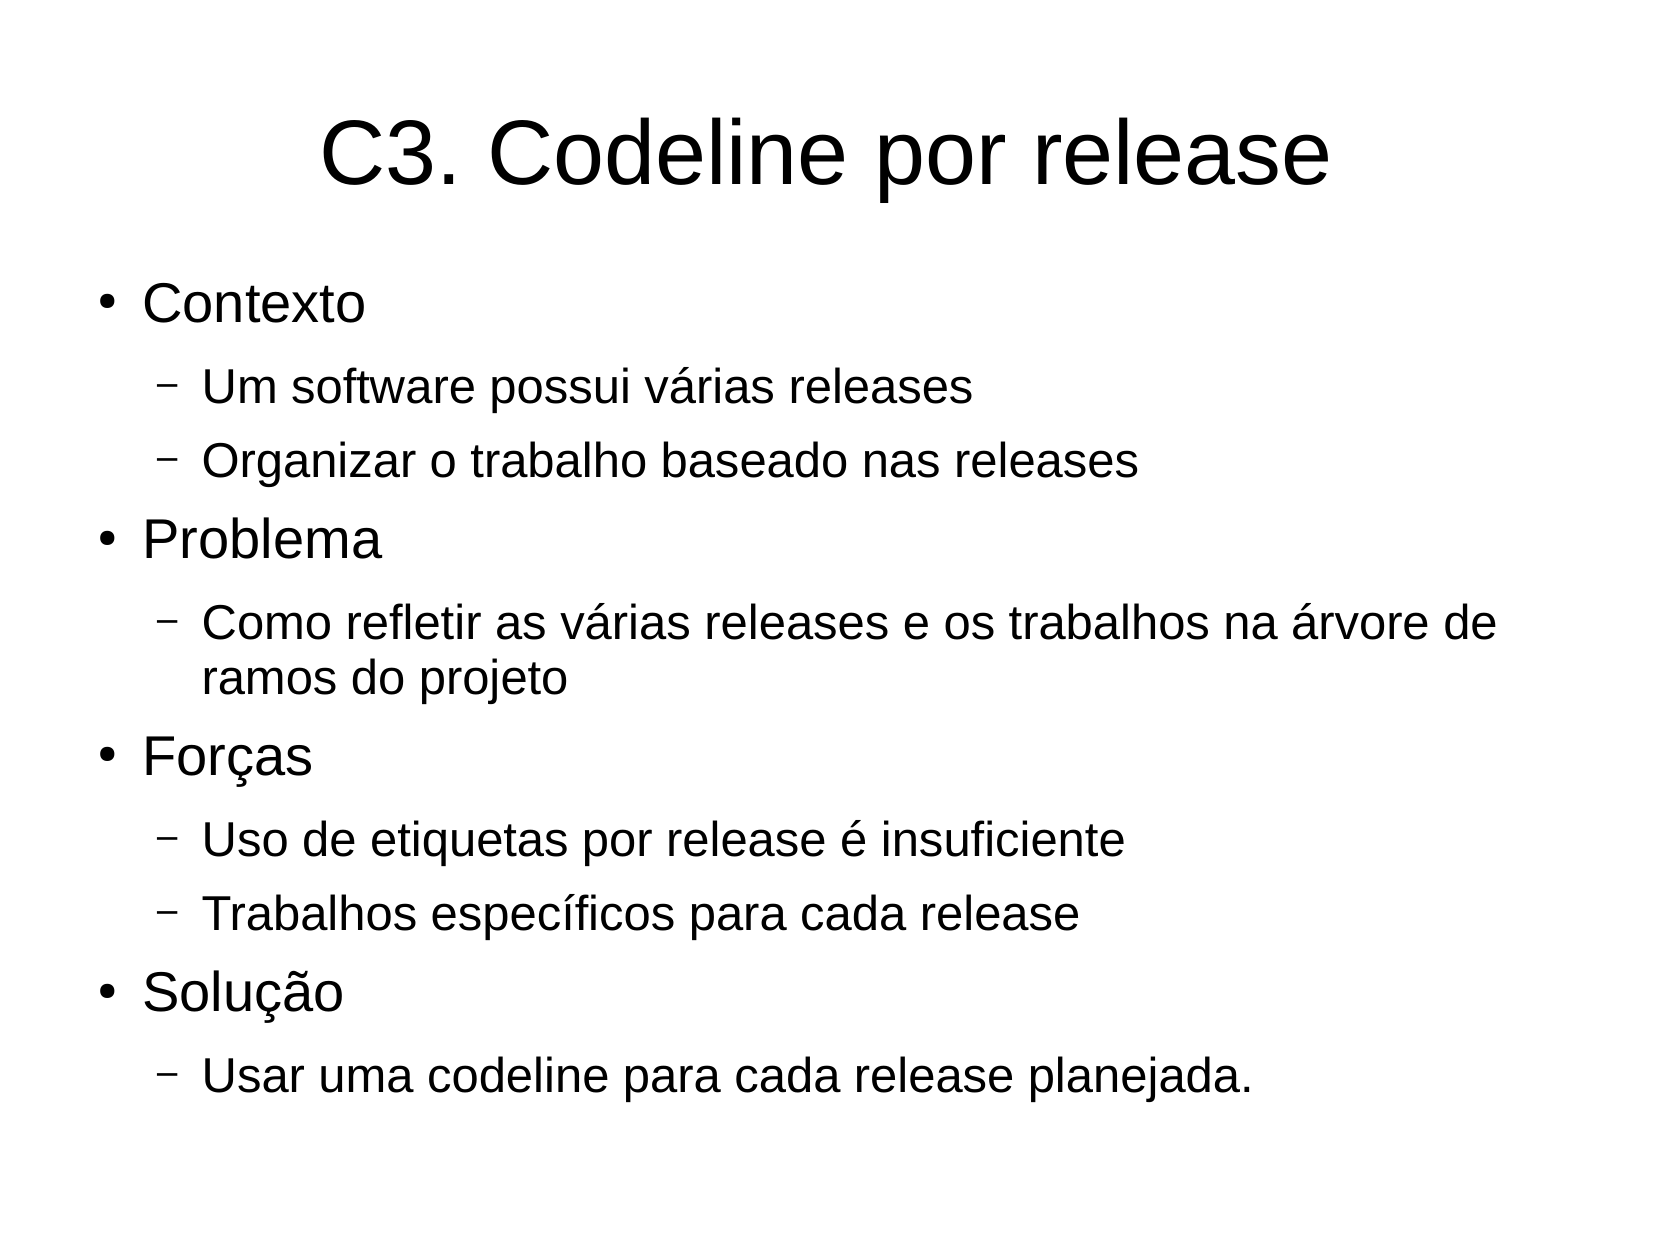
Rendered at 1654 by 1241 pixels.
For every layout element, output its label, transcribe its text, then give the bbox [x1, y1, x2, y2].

list Contexto Um software possui várias releases Organizar o trabalho baseado nas releases Problema Como refletir as várias releases e os trabalhos na árvore de ramos do projeto Forças Uso de etiquetas por release é insuficiente Trabalhos específicos para cada release Solução Usar uma codeline para cada release planejada. [82, 271, 1571, 1111]
title C3. Codeline por release [82, 49, 1571, 257]
